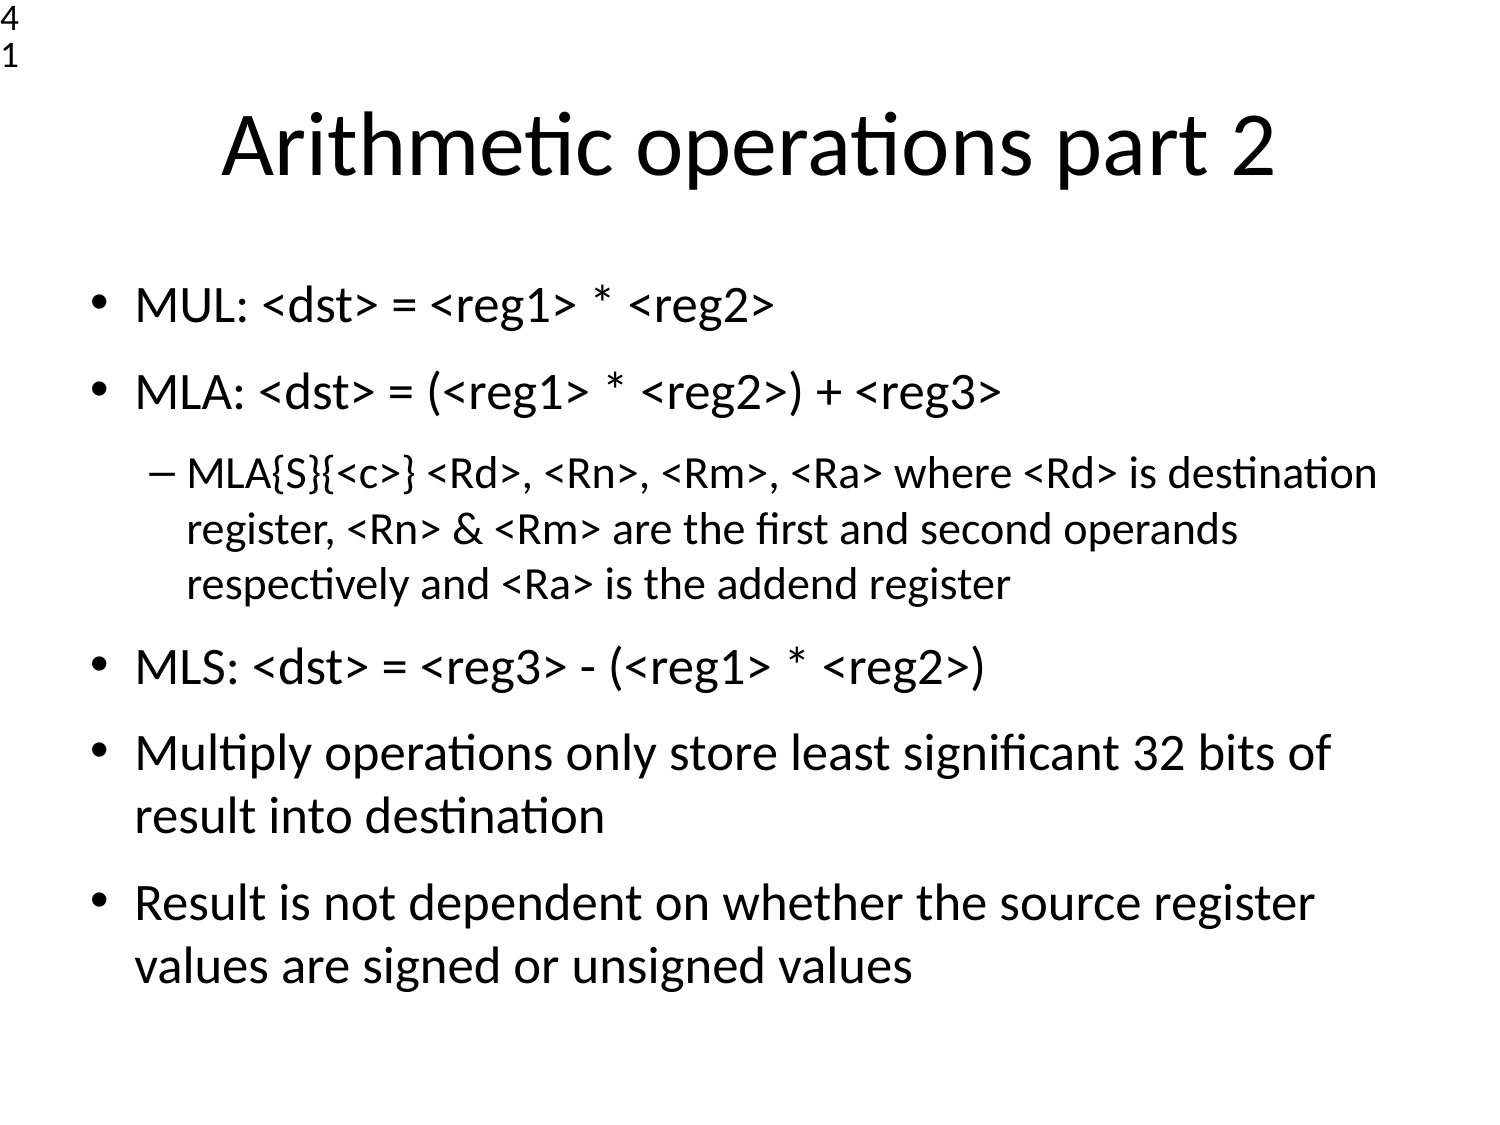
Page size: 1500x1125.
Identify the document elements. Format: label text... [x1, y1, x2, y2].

list MUL: <dst> = <reg1> * <reg2> MLA: <dst> = (<reg1> * <reg2>) + <reg3> MLA{S}{<c>} <Rd>, <Rn>, <Rm>, <Ra> where <Rd> is destination register, <Rn> & <Rm> are the first and second operands respectively and <Ra> is the addend register MLS: <dst> = <reg3> - (<reg1> * <reg2>) Multiply operations only store least significant 32 bits of result into destination Result is not dependent on whether the source register values are signed or unsigned values [75, 262, 1425, 1005]
title Arithmetic operations part 2 [75, 45, 1425, 233]
